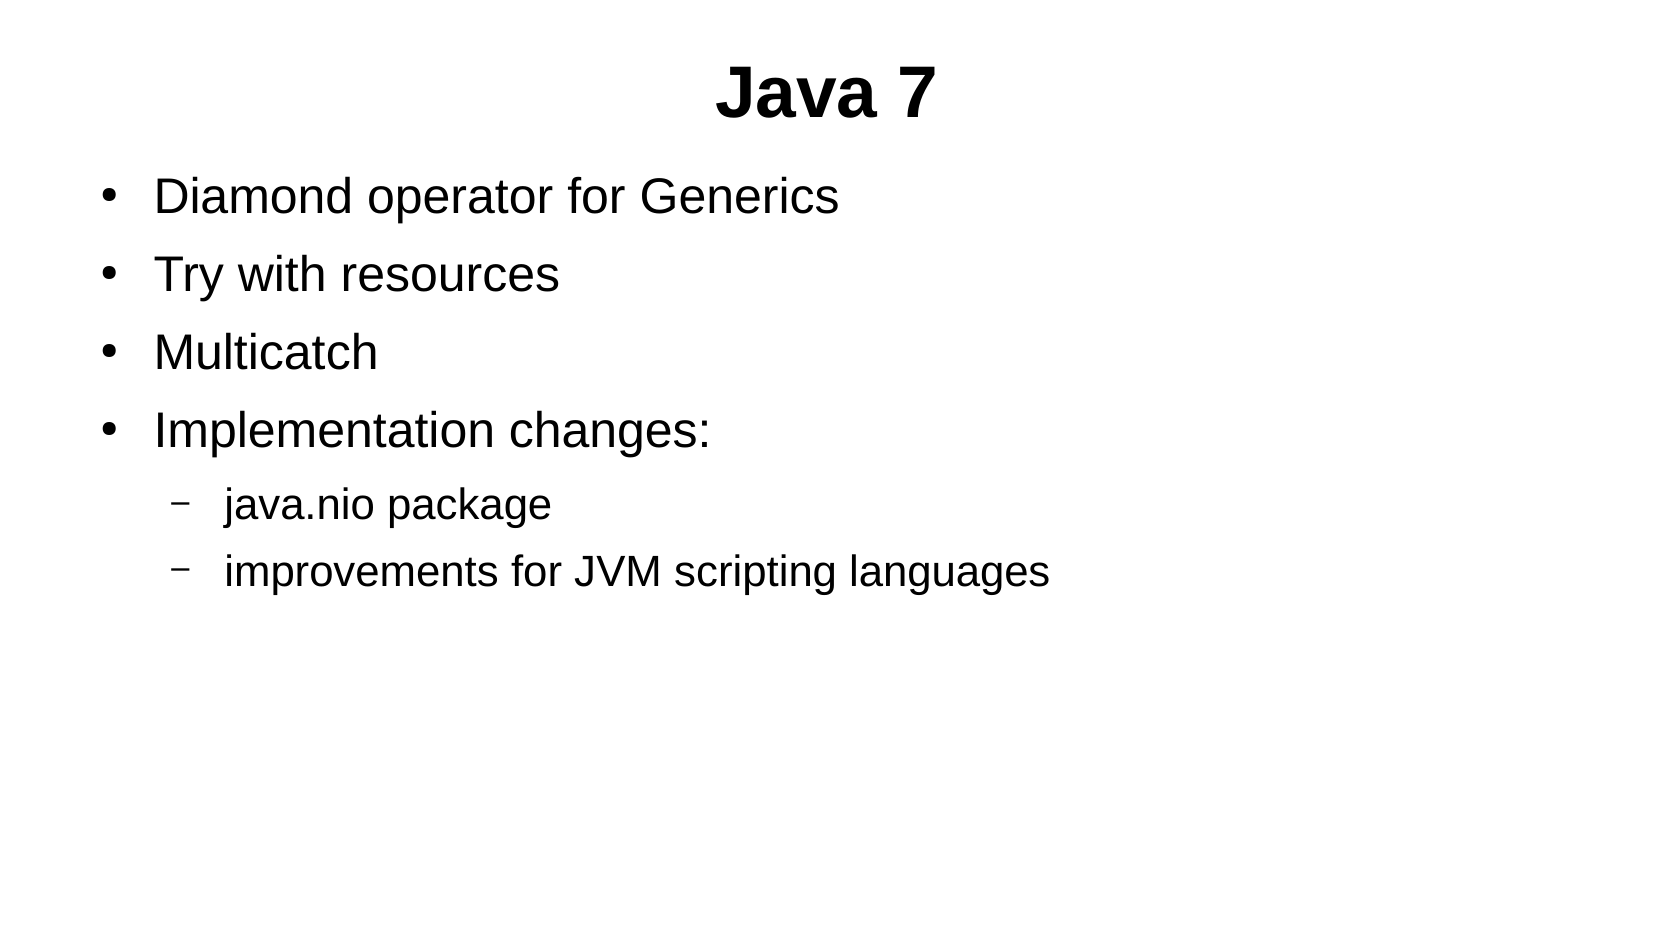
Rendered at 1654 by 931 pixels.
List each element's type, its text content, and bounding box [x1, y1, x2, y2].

title Java 7 [82, 37, 1571, 147]
list Diamond operator for Generics Try with resources Multicatch Implementation changes: java.nio package improvements for JVM scripting languages [82, 168, 1538, 889]
